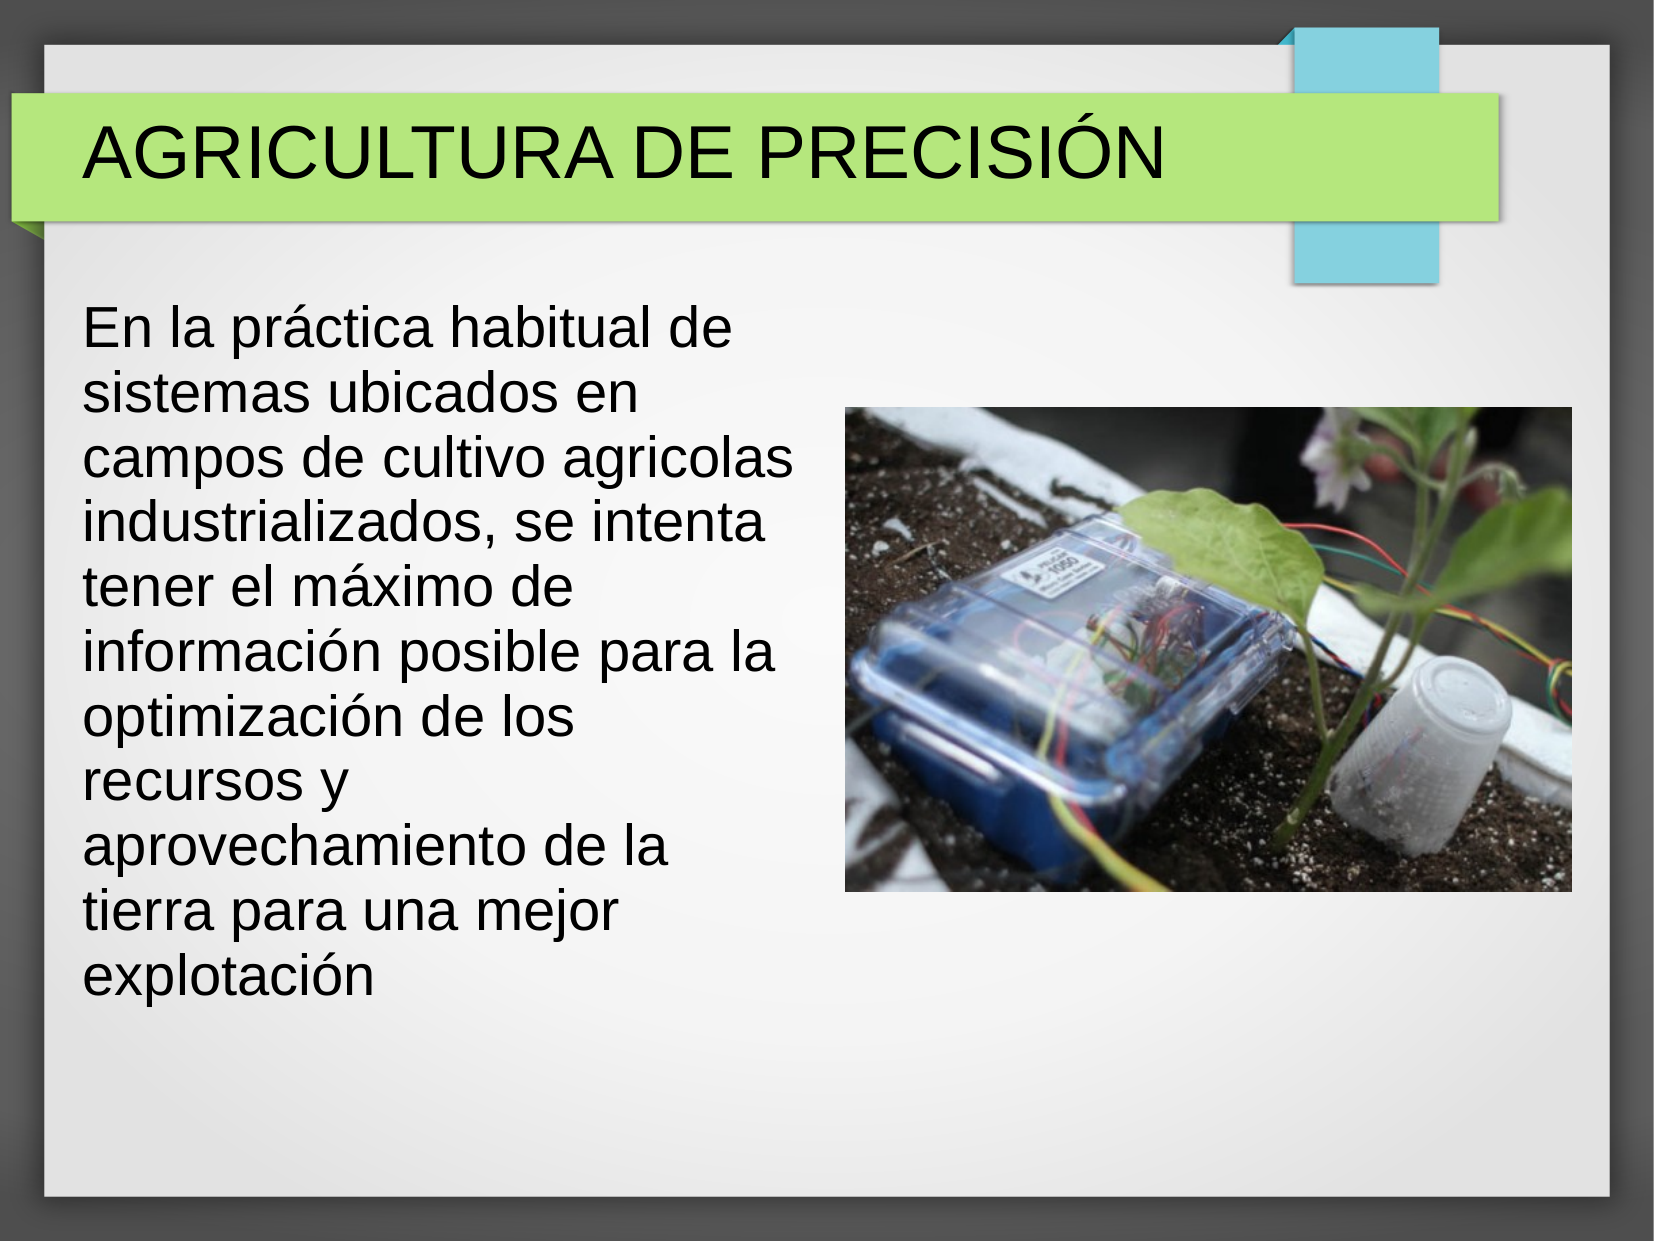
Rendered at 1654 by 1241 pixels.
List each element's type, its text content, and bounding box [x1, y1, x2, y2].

picture [0, 0, 1654, 1241]
list En la práctica habitual de sistemas ubicados en campos de cultivo agricolas industrializados, se intenta tener el máximo de información posible para la optimización de los recursos y aprovechamiento de la tierra para una mejor explotación [82, 295, 809, 1015]
title AGRICULTURA DE PRECISIÓN [82, 49, 1571, 257]
